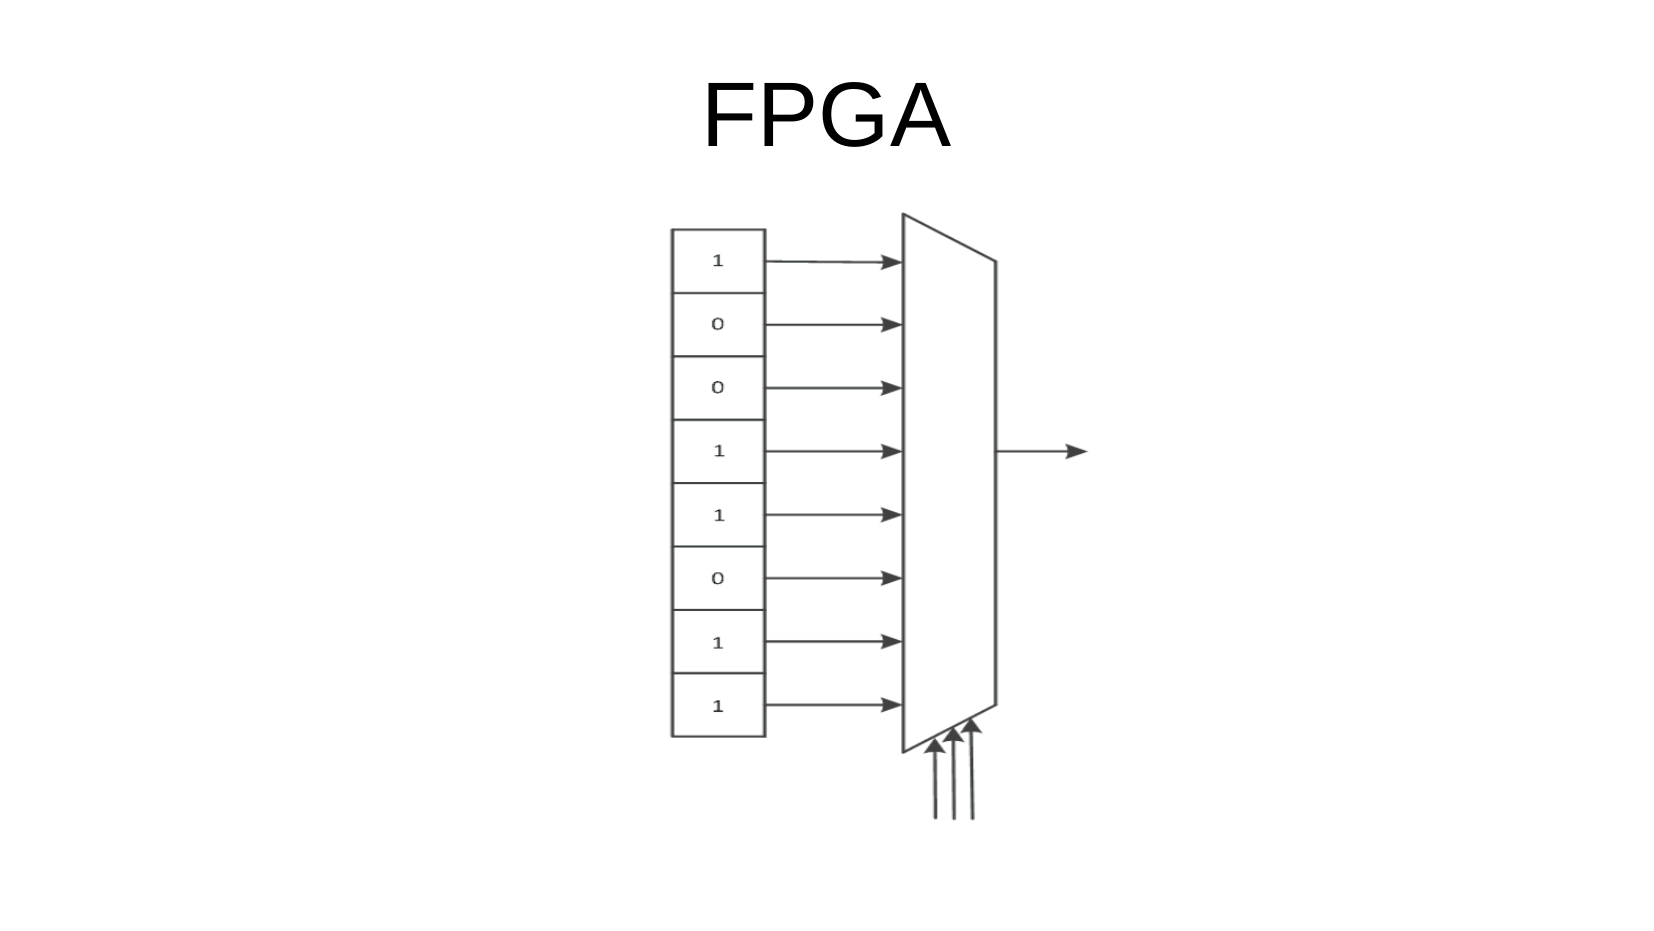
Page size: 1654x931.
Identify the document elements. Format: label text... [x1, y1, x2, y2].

title FPGA [82, 37, 1571, 193]
picture [545, 209, 1119, 841]
